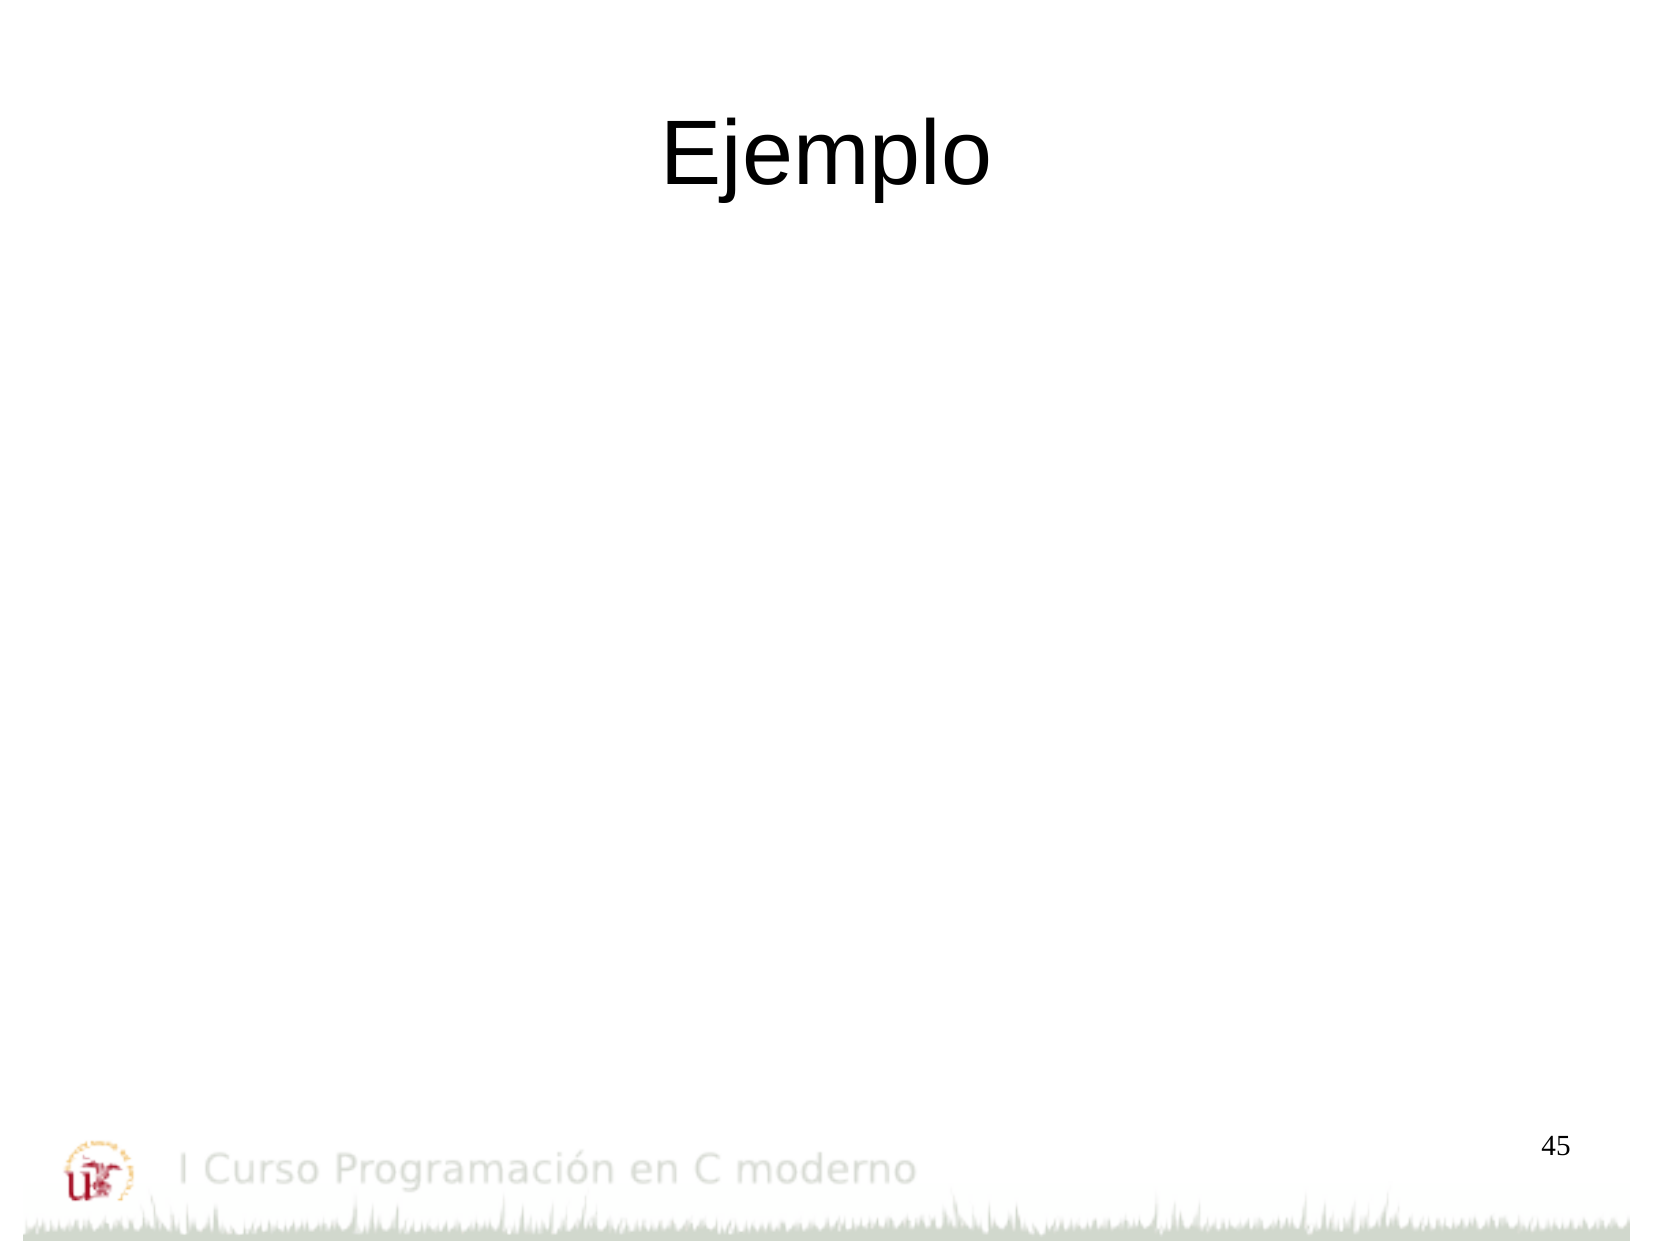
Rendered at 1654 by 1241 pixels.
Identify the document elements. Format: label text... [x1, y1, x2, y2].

title Ejemplo [82, 49, 1571, 257]
picture [23, 1136, 1630, 1241]
